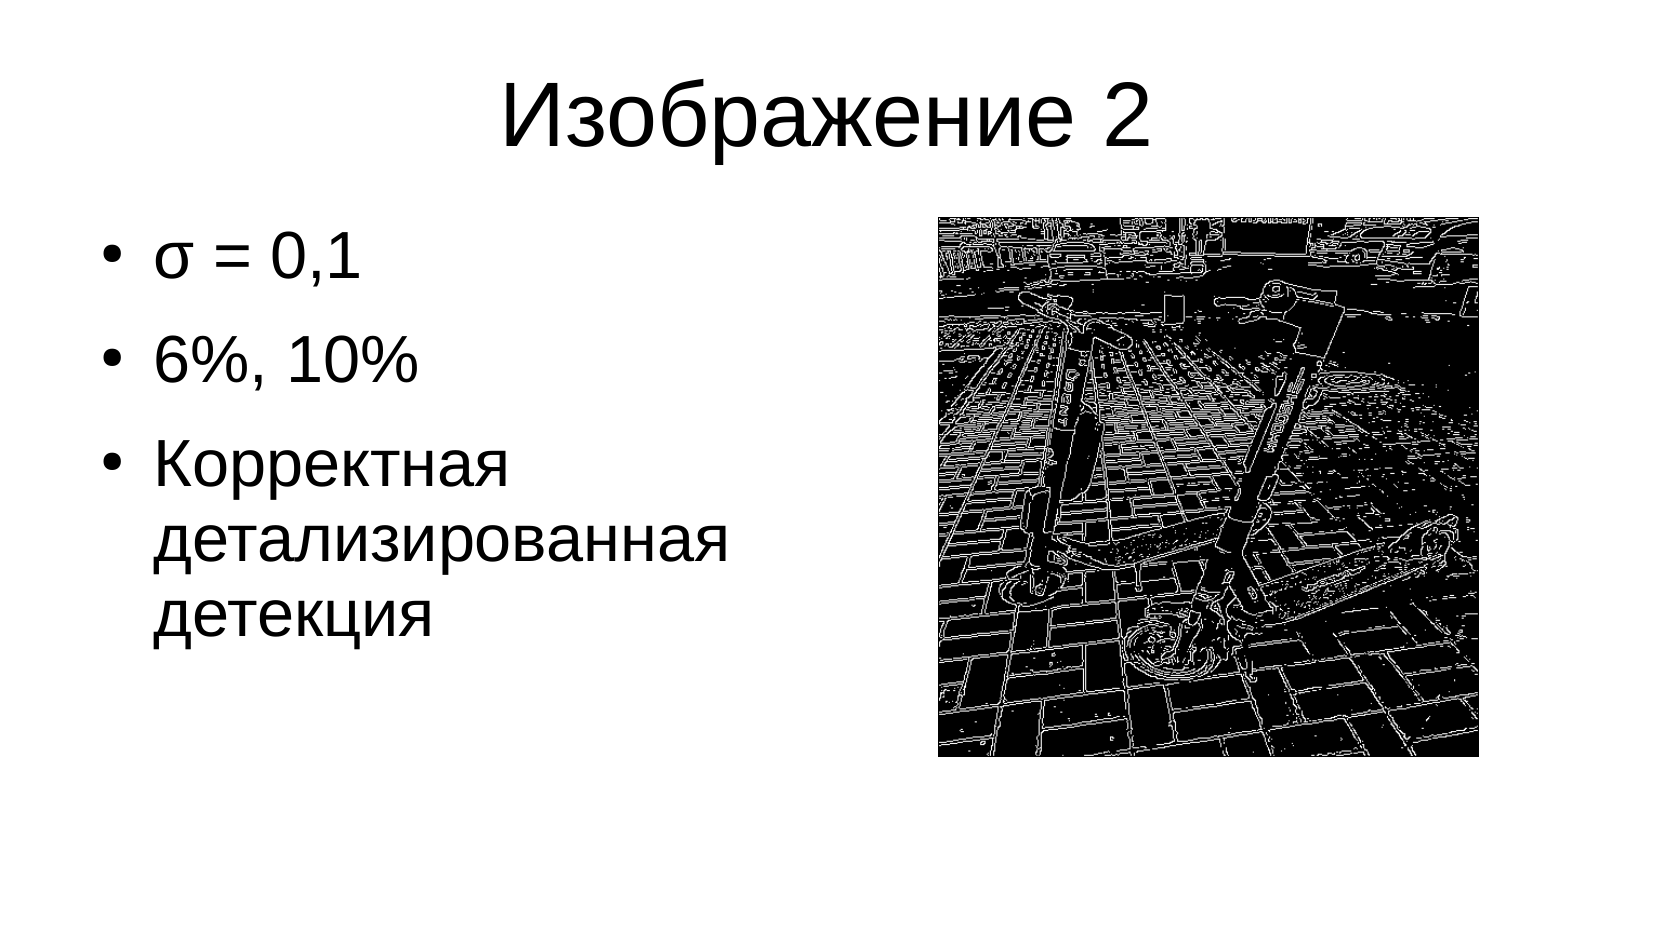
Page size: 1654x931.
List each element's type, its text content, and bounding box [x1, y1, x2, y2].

title Изображение 2 [82, 37, 1571, 193]
picture [938, 217, 1479, 758]
list σ = 0,1 6%, 10% Корректная детализированная детекция [82, 217, 809, 758]
